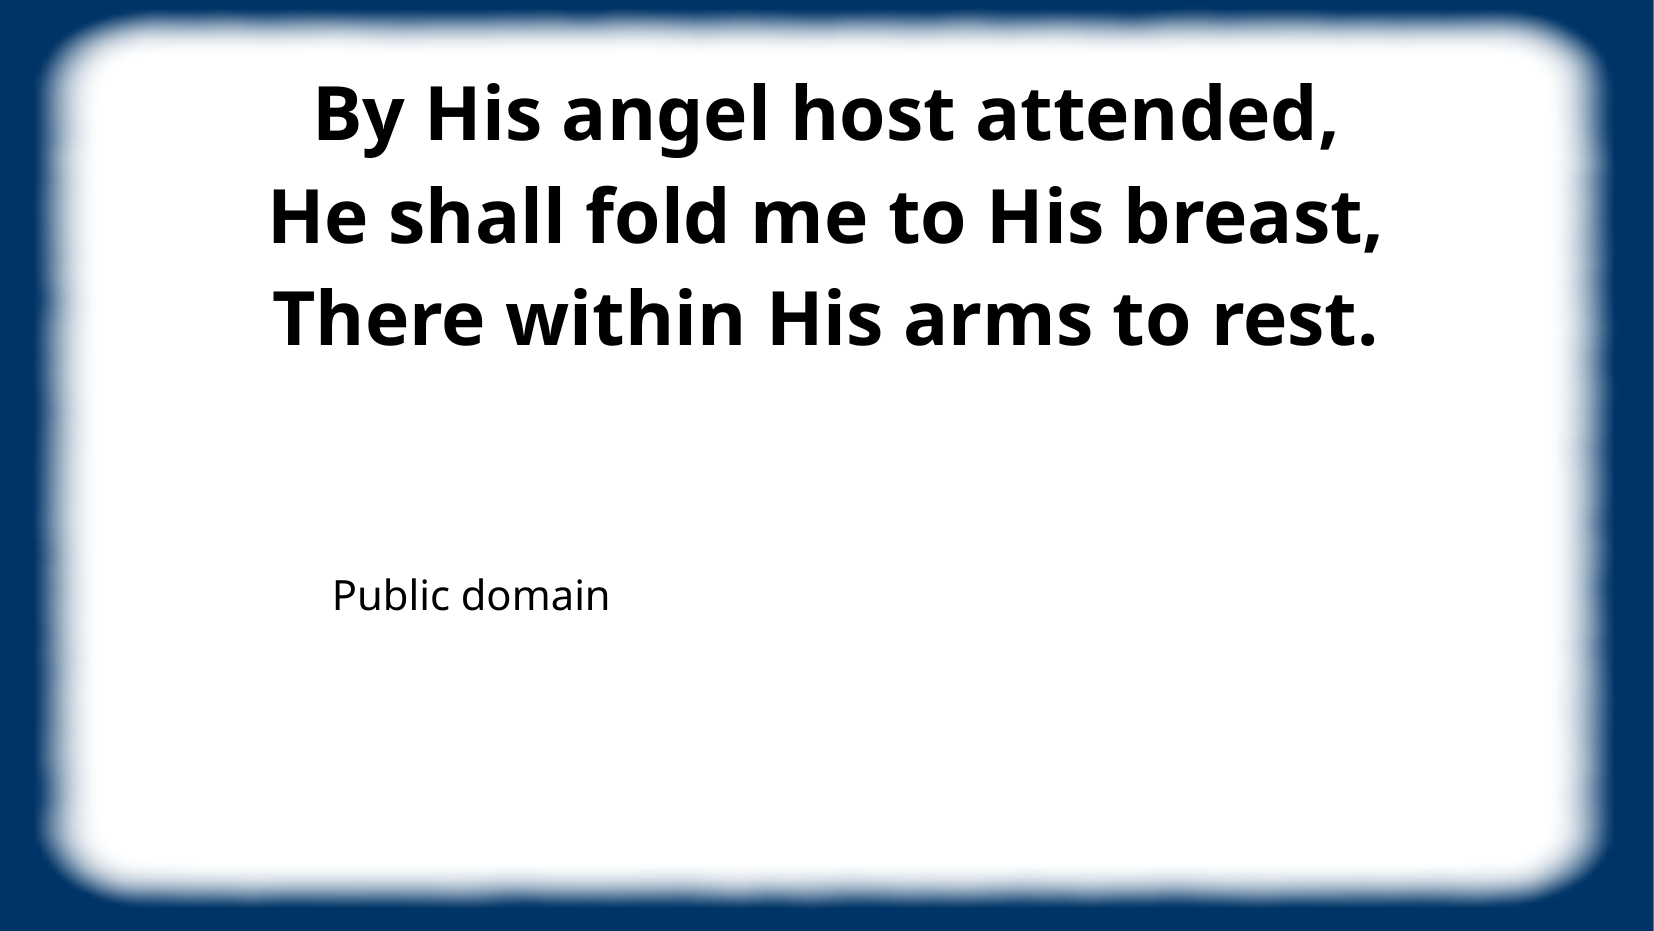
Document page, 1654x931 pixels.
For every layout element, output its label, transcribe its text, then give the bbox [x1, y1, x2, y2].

picture [0, 0, 1654, 931]
text_box By His angel host attended, He shall fold me to His breast, There within His arms to rest. Public domain [91, 53, 1562, 616]
